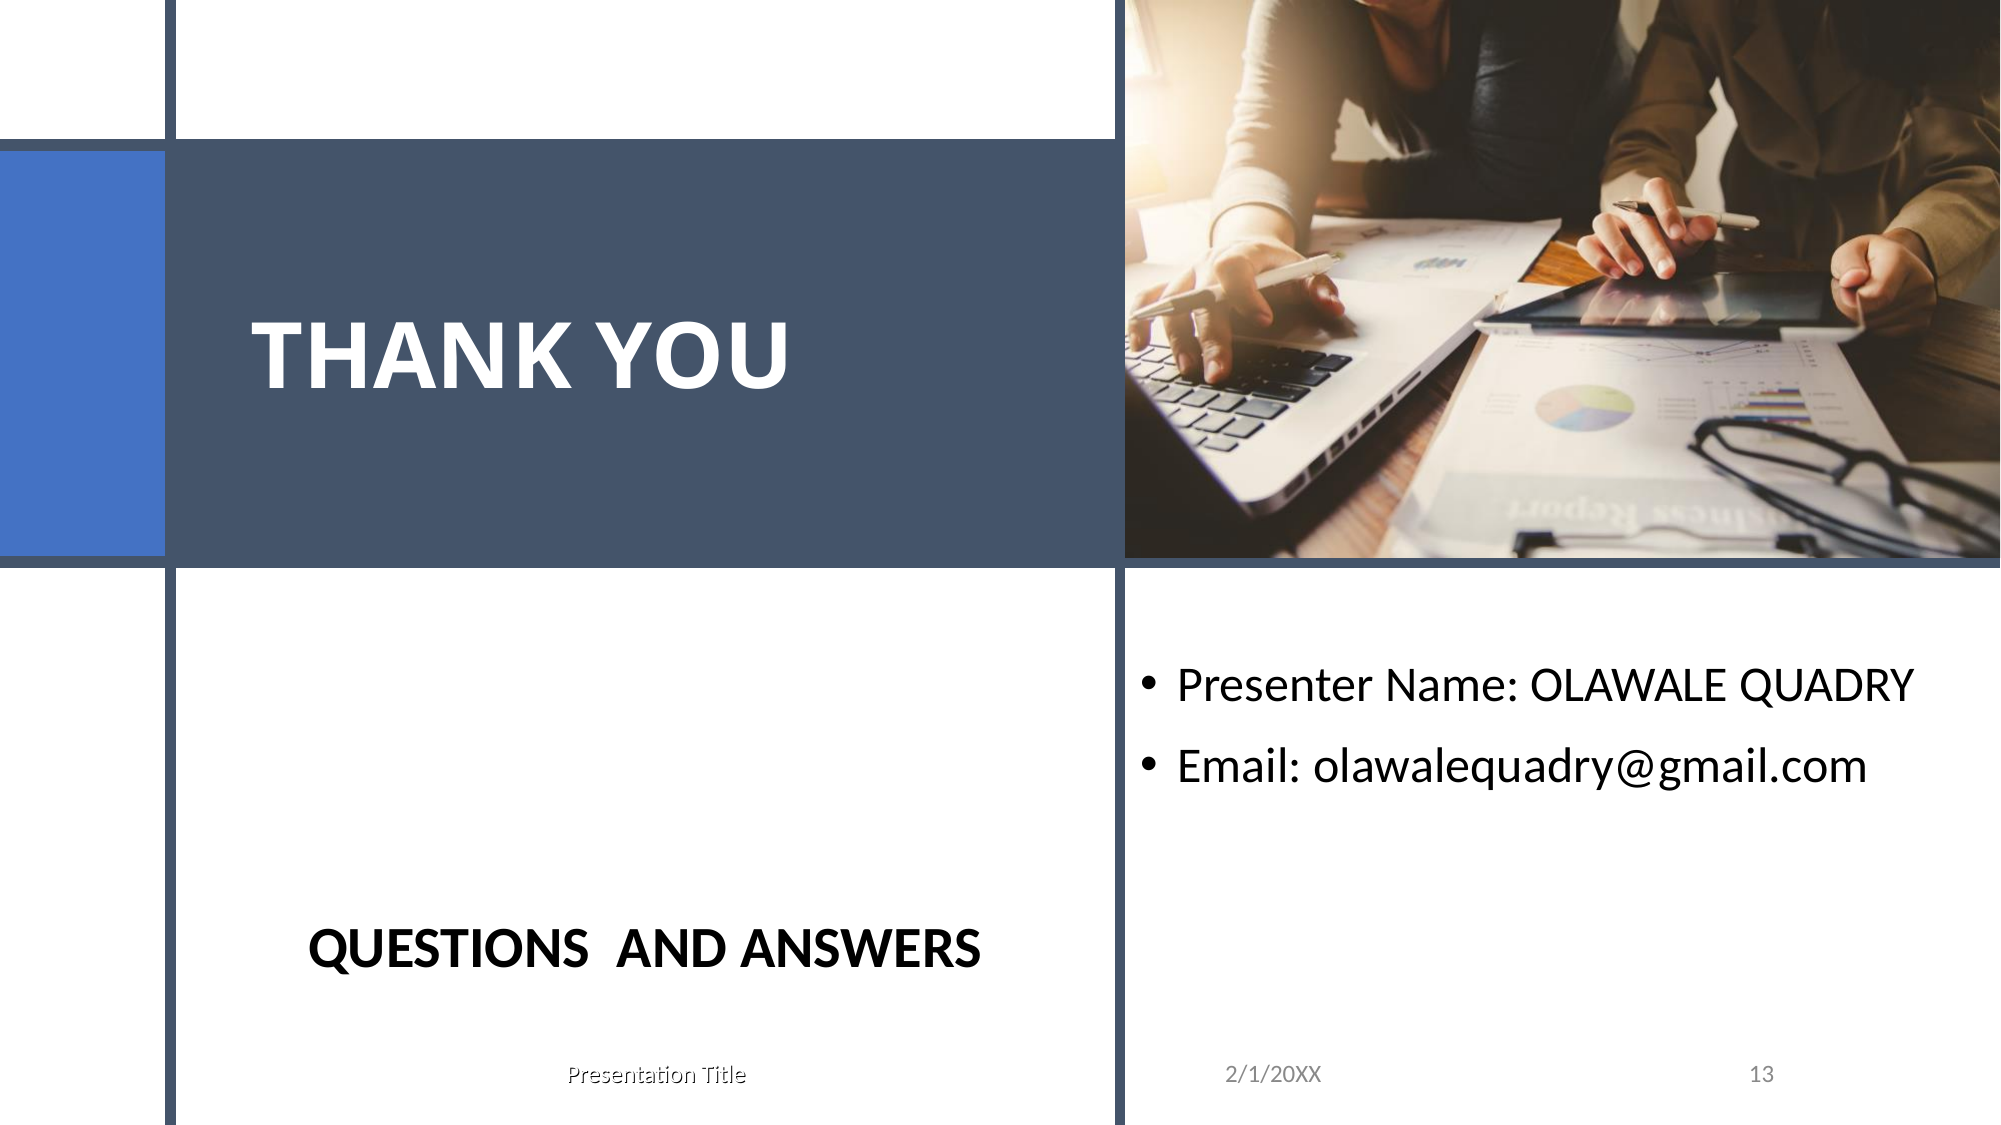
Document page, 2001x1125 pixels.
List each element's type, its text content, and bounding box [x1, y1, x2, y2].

list Presenter Name: OLAWALE QUADRY Email: olawalequadry@gmail.com [1125, 644, 2000, 1020]
title THANK YOU [235, 186, 1034, 518]
text_box 2/1/20XX [1210, 1035, 1660, 1111]
picture [175, 567, 1115, 1125]
text_box [1733, 1035, 1895, 1111]
picture [1125, 0, 2000, 558]
